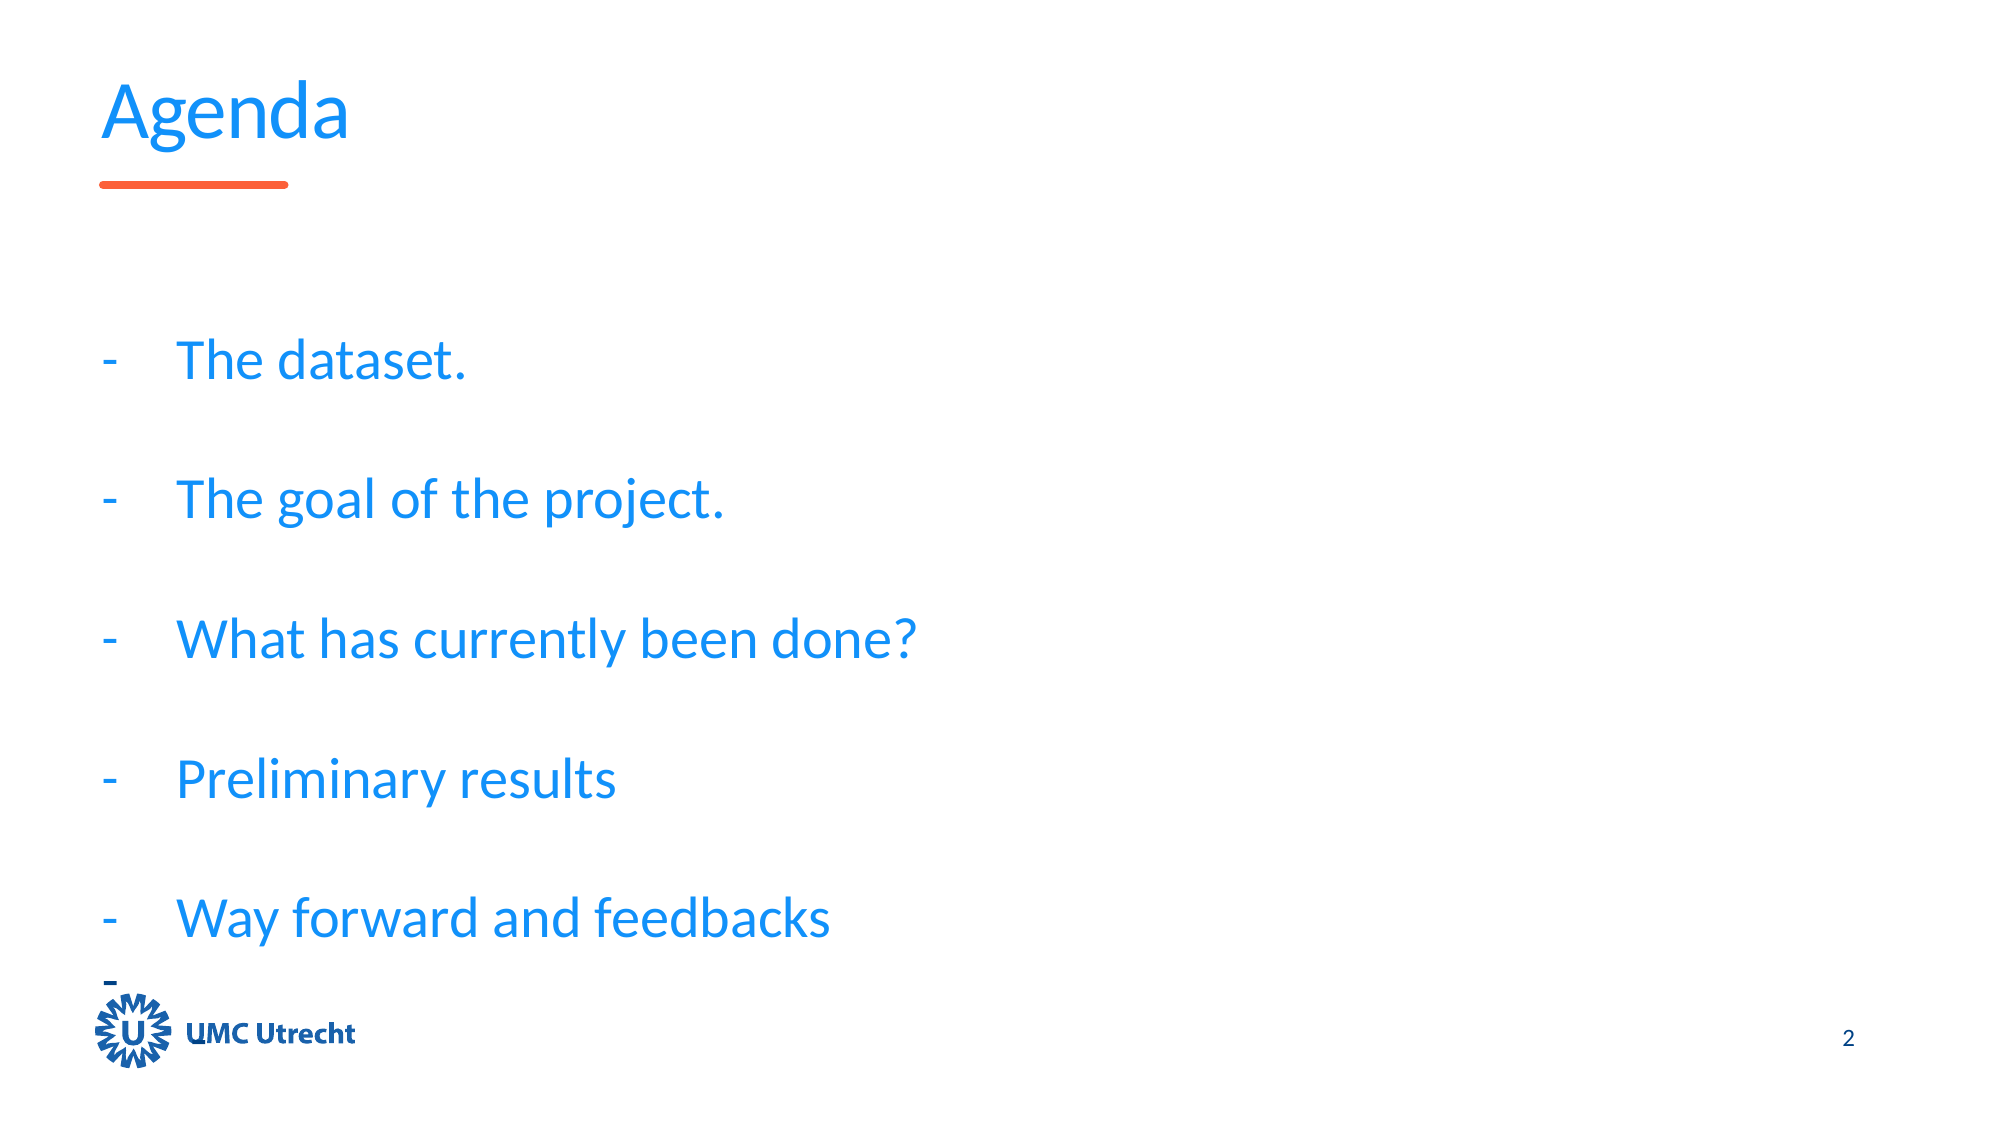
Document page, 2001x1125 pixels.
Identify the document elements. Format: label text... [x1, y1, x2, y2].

title Agenda [101, 75, 1903, 184]
text_box [1842, 1015, 1903, 1057]
list The dataset. The goal of the project. What has currently been done? Preliminary results Way forward and feedbacks [101, 250, 1901, 960]
